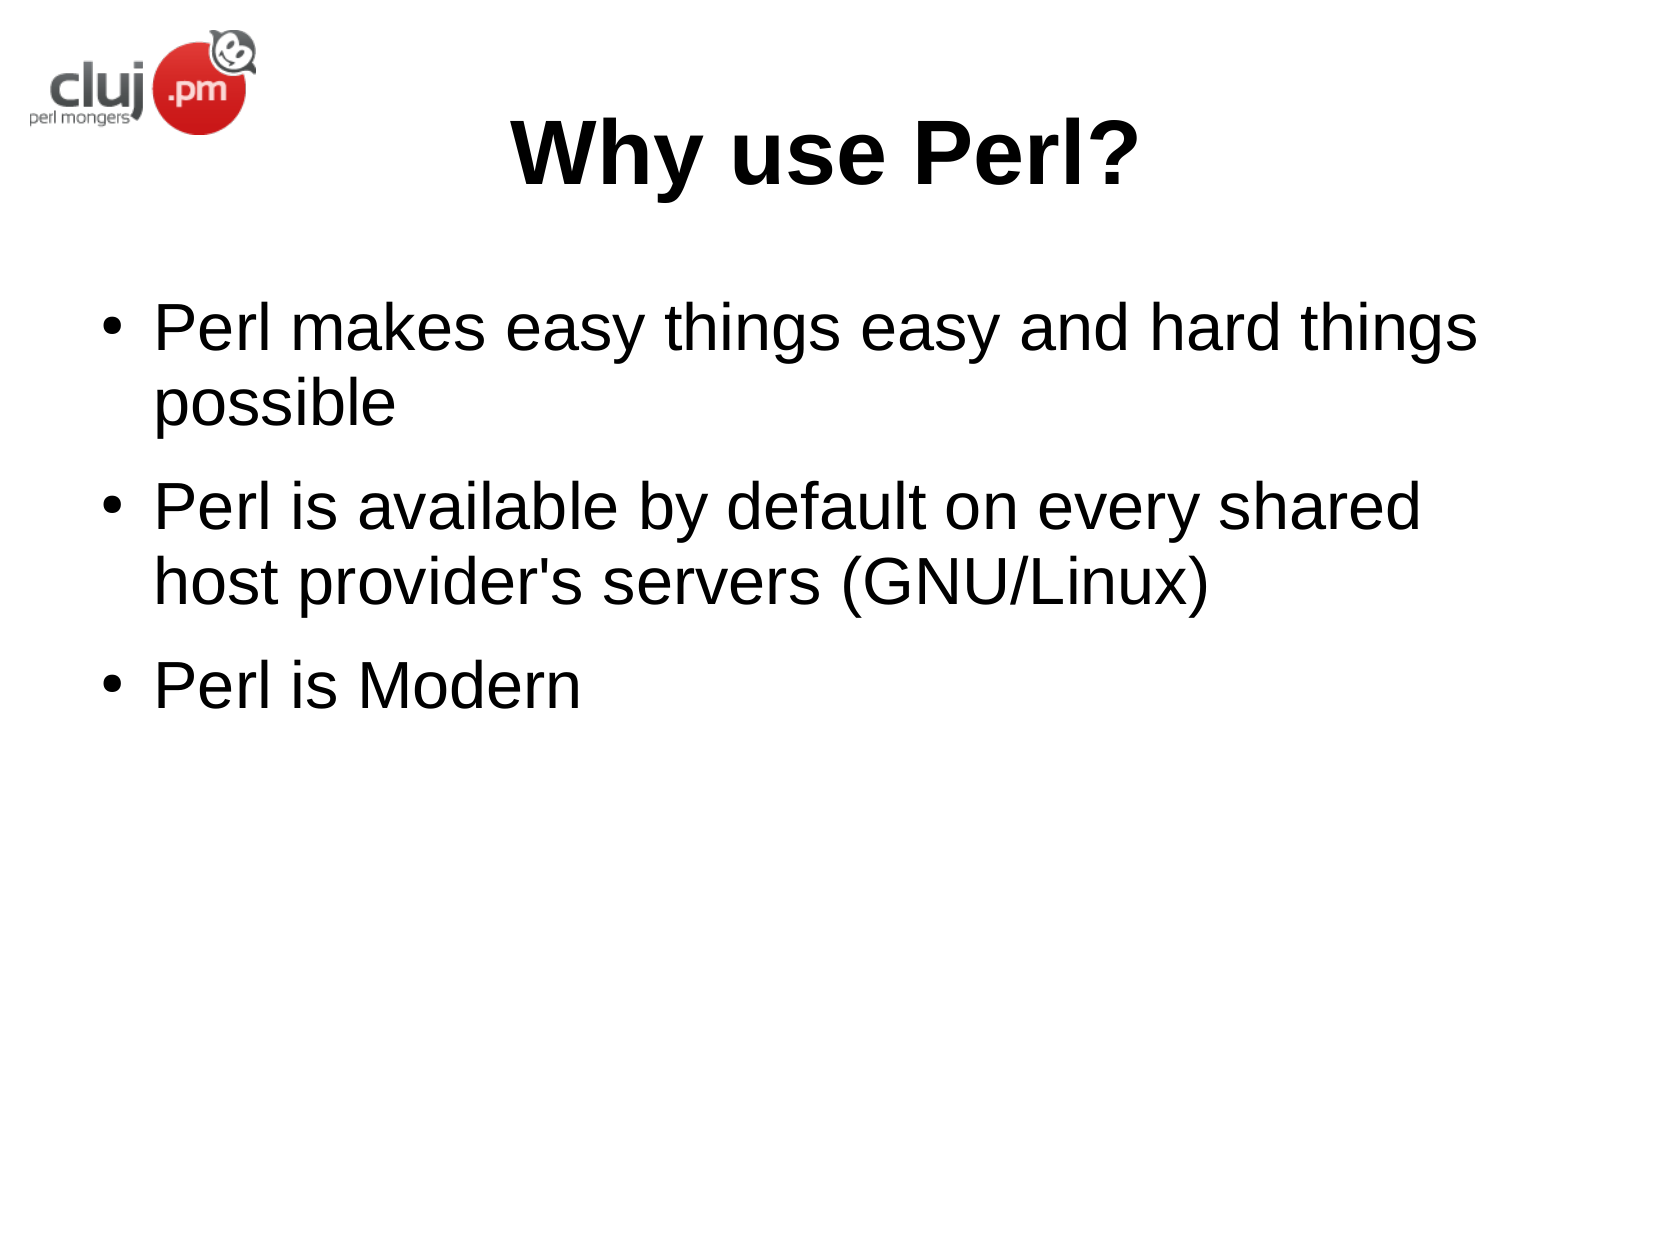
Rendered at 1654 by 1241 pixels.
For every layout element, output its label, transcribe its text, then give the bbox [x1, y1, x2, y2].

picture [30, 30, 256, 135]
list Perl makes easy things easy and hard things possible Perl is available by default on every shared host provider's servers (GNU/Linux) Perl is Modern [82, 290, 1538, 1010]
title Why use Perl? [82, 49, 1571, 257]
